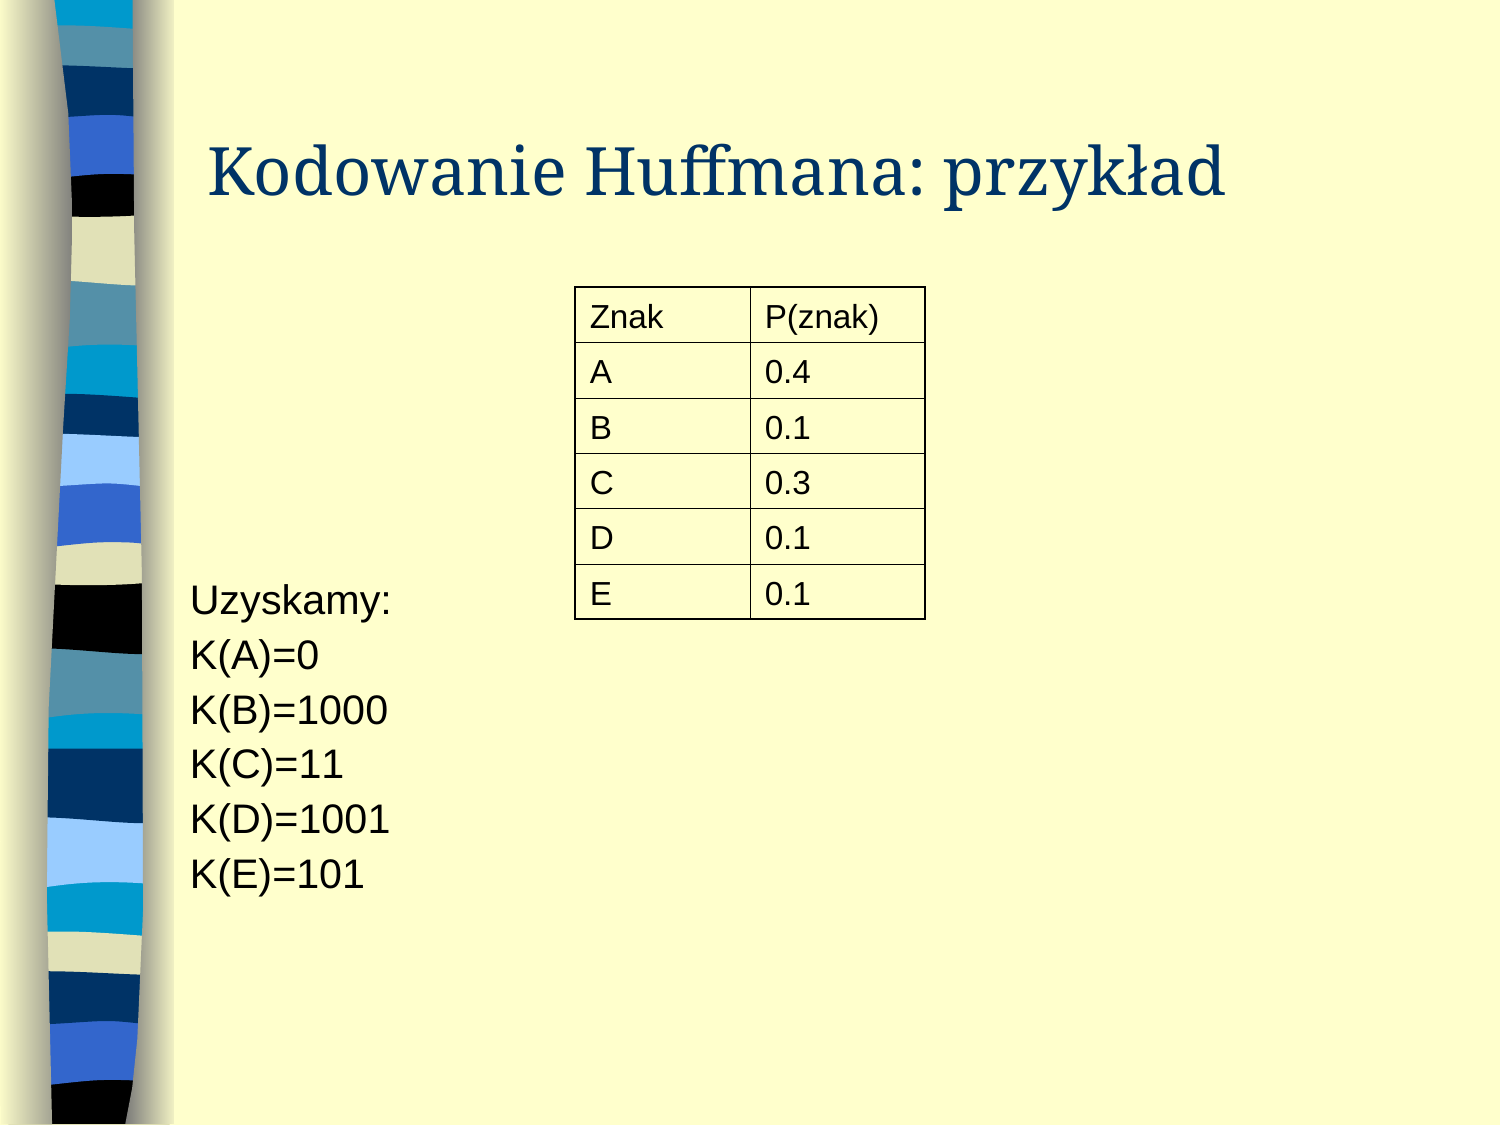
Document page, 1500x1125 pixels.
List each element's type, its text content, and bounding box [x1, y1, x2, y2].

table_header P(znak) [751, 288, 924, 342]
table_cell D [576, 509, 750, 564]
table_cell C [576, 454, 750, 508]
table_cell 0.1 [751, 565, 924, 618]
table_cell 0.1 [751, 399, 924, 453]
table_header Znak [576, 288, 750, 342]
table_cell B [576, 399, 750, 453]
table_cell E [576, 565, 750, 618]
title Kodowanie Huffmana: przykład [192, 74, 1468, 263]
table_cell 0.4 [751, 343, 924, 398]
table_cell A [576, 343, 750, 398]
table_cell 0.3 [751, 454, 924, 508]
table_cell 0.1 [751, 509, 924, 564]
list Uzyskamy: K(A)=0 K(B)=1000 K(C)=11 K(D)=1001 K(E)=101 [174, 237, 1450, 913]
